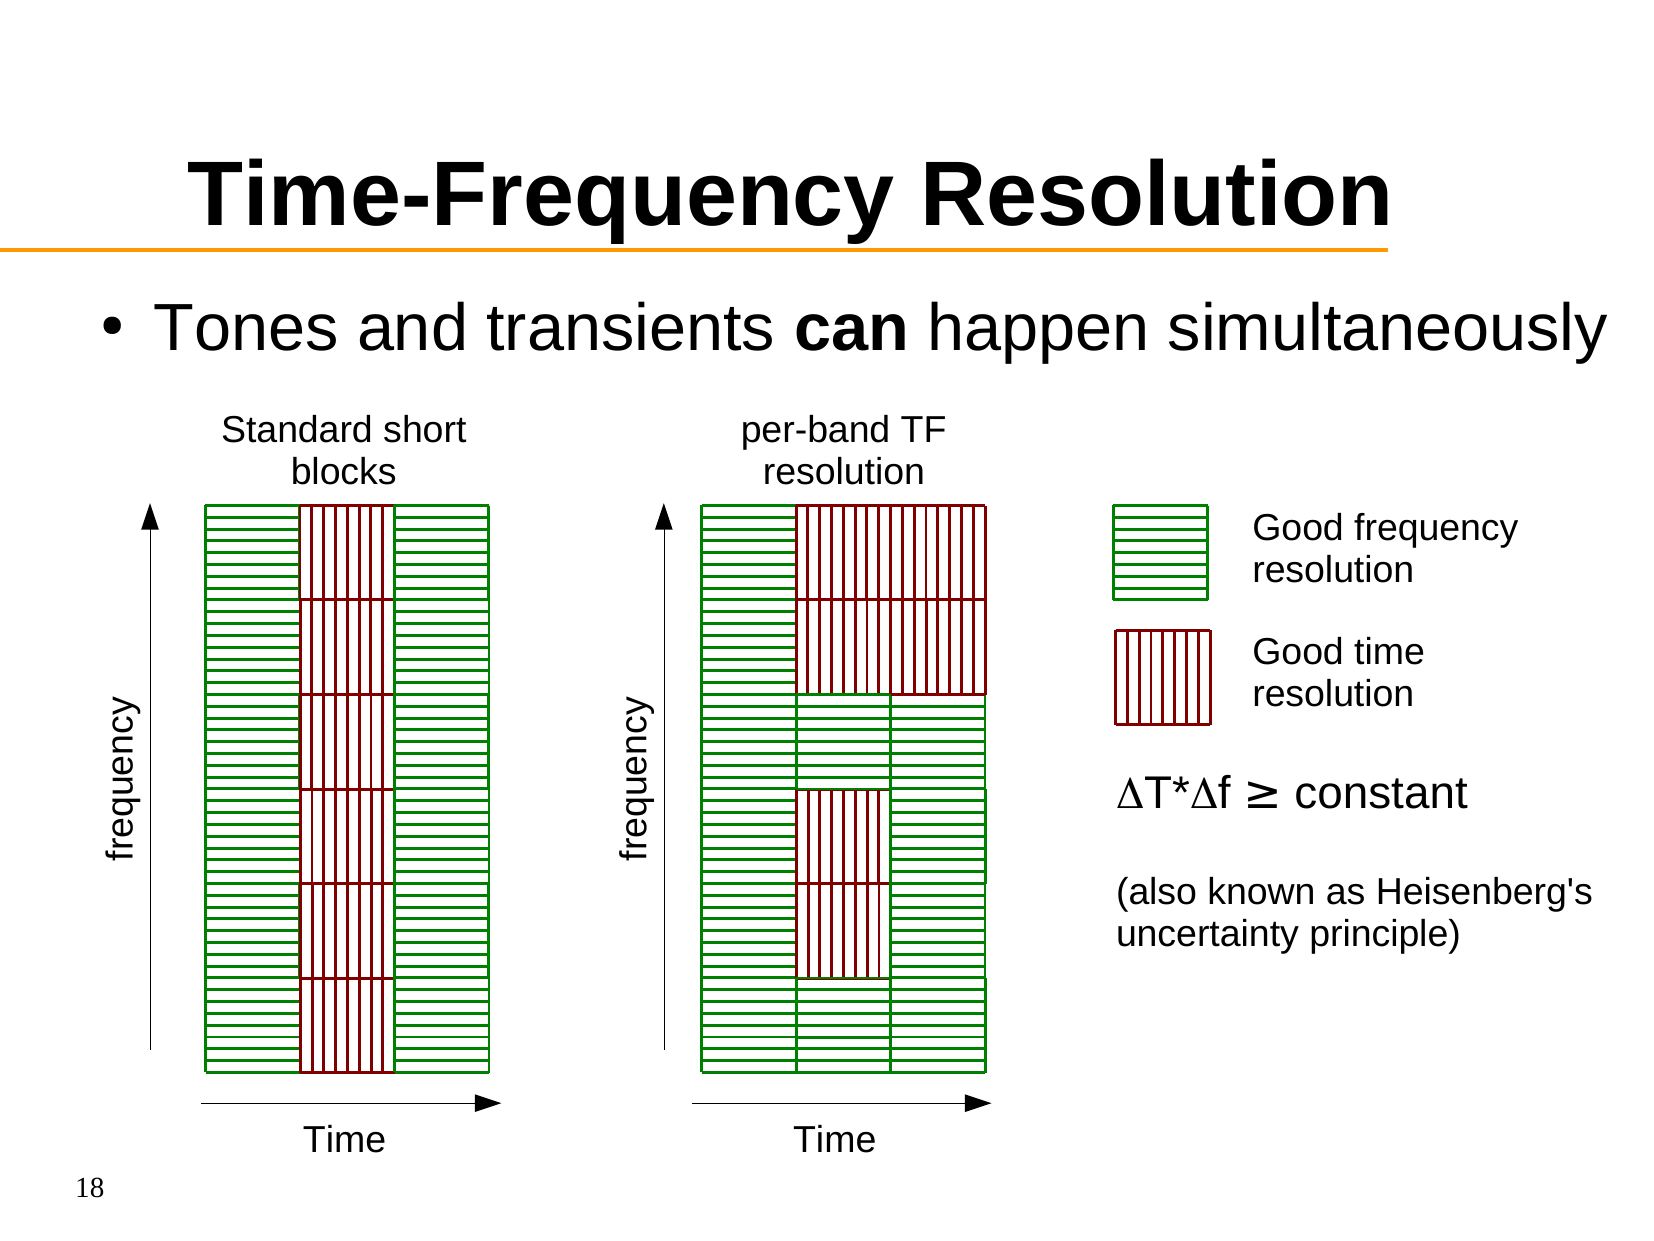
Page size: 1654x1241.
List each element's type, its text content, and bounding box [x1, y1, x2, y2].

text_box Time [288, 1111, 402, 1168]
text_box per-band TF resolution [726, 400, 962, 500]
list Tones and transients can happen simultaneously [82, 290, 1651, 1109]
text_box DT*Df ≥ constant (also known as Heisenberg's uncertainty principle) [1101, 758, 1608, 969]
text_box Good time resolution [1237, 623, 1440, 723]
text_box frequency [604, 682, 662, 877]
text_box Good frequency resolution [1237, 499, 1533, 599]
title Time-Frequency Resolution [187, 37, 1571, 245]
text_box Time [778, 1111, 892, 1168]
text_box Standard short blocks [206, 400, 482, 500]
text_box frequency [91, 682, 148, 877]
